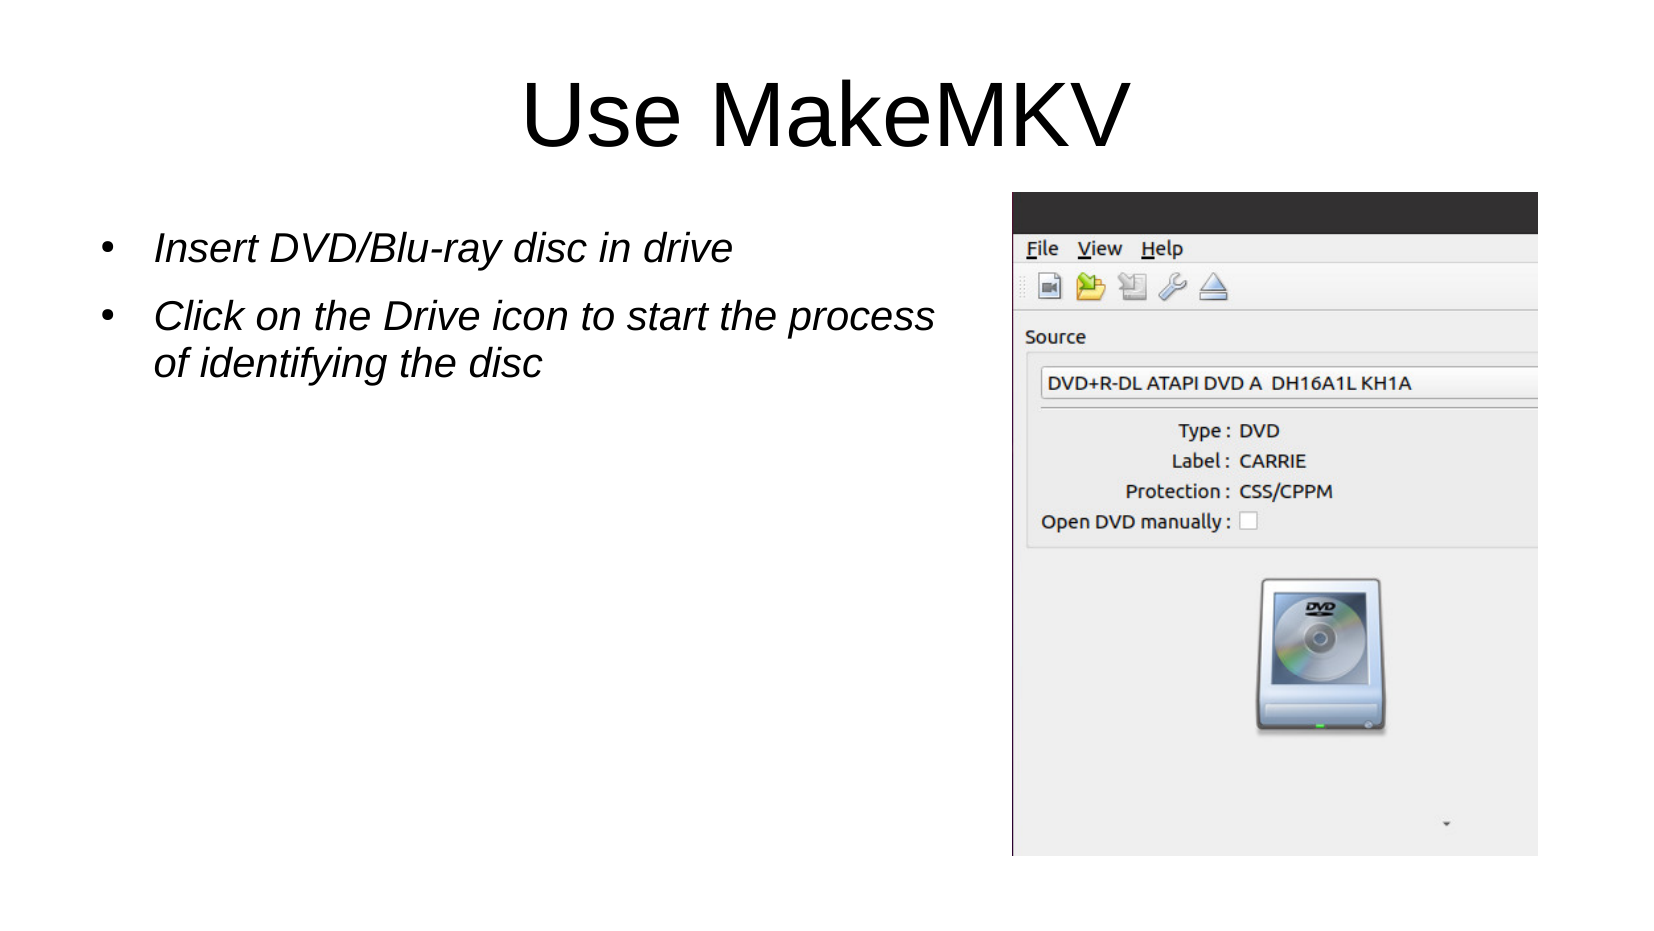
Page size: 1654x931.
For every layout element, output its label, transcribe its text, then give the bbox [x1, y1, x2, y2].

picture [1012, 192, 1538, 856]
title Use MakeMKV [82, 37, 1571, 193]
list Insert DVD/Blu-ray disc in drive Click on the Drive icon to start the process of identifying the disc [82, 224, 938, 848]
